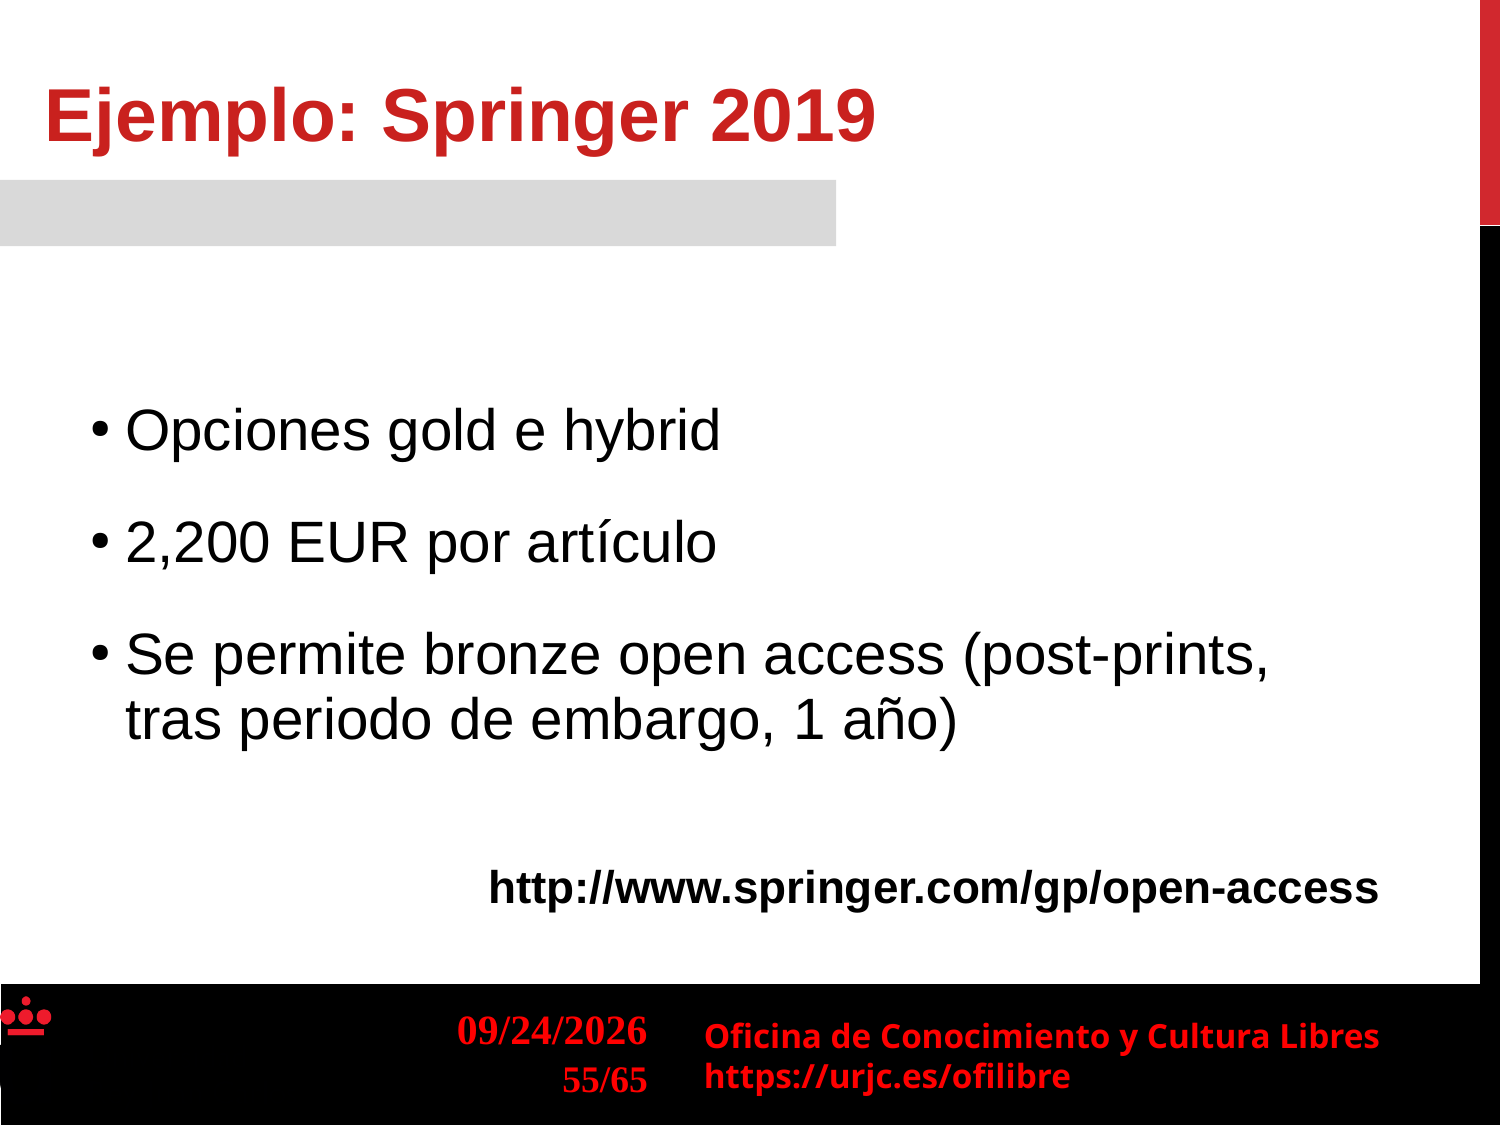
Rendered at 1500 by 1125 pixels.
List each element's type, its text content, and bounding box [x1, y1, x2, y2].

text_box http://www.springer.com/gp/open-access [45, 855, 1396, 922]
text_box Opciones gold e hybrid 2,200 EUR por artículo Se permite bronze open access (post-prints, tras periodo de embargo, 1 año) [75, 390, 1351, 760]
title [75, 15, 1425, 172]
text_box Ejemplo: Springer 2019 [30, 66, 1036, 249]
